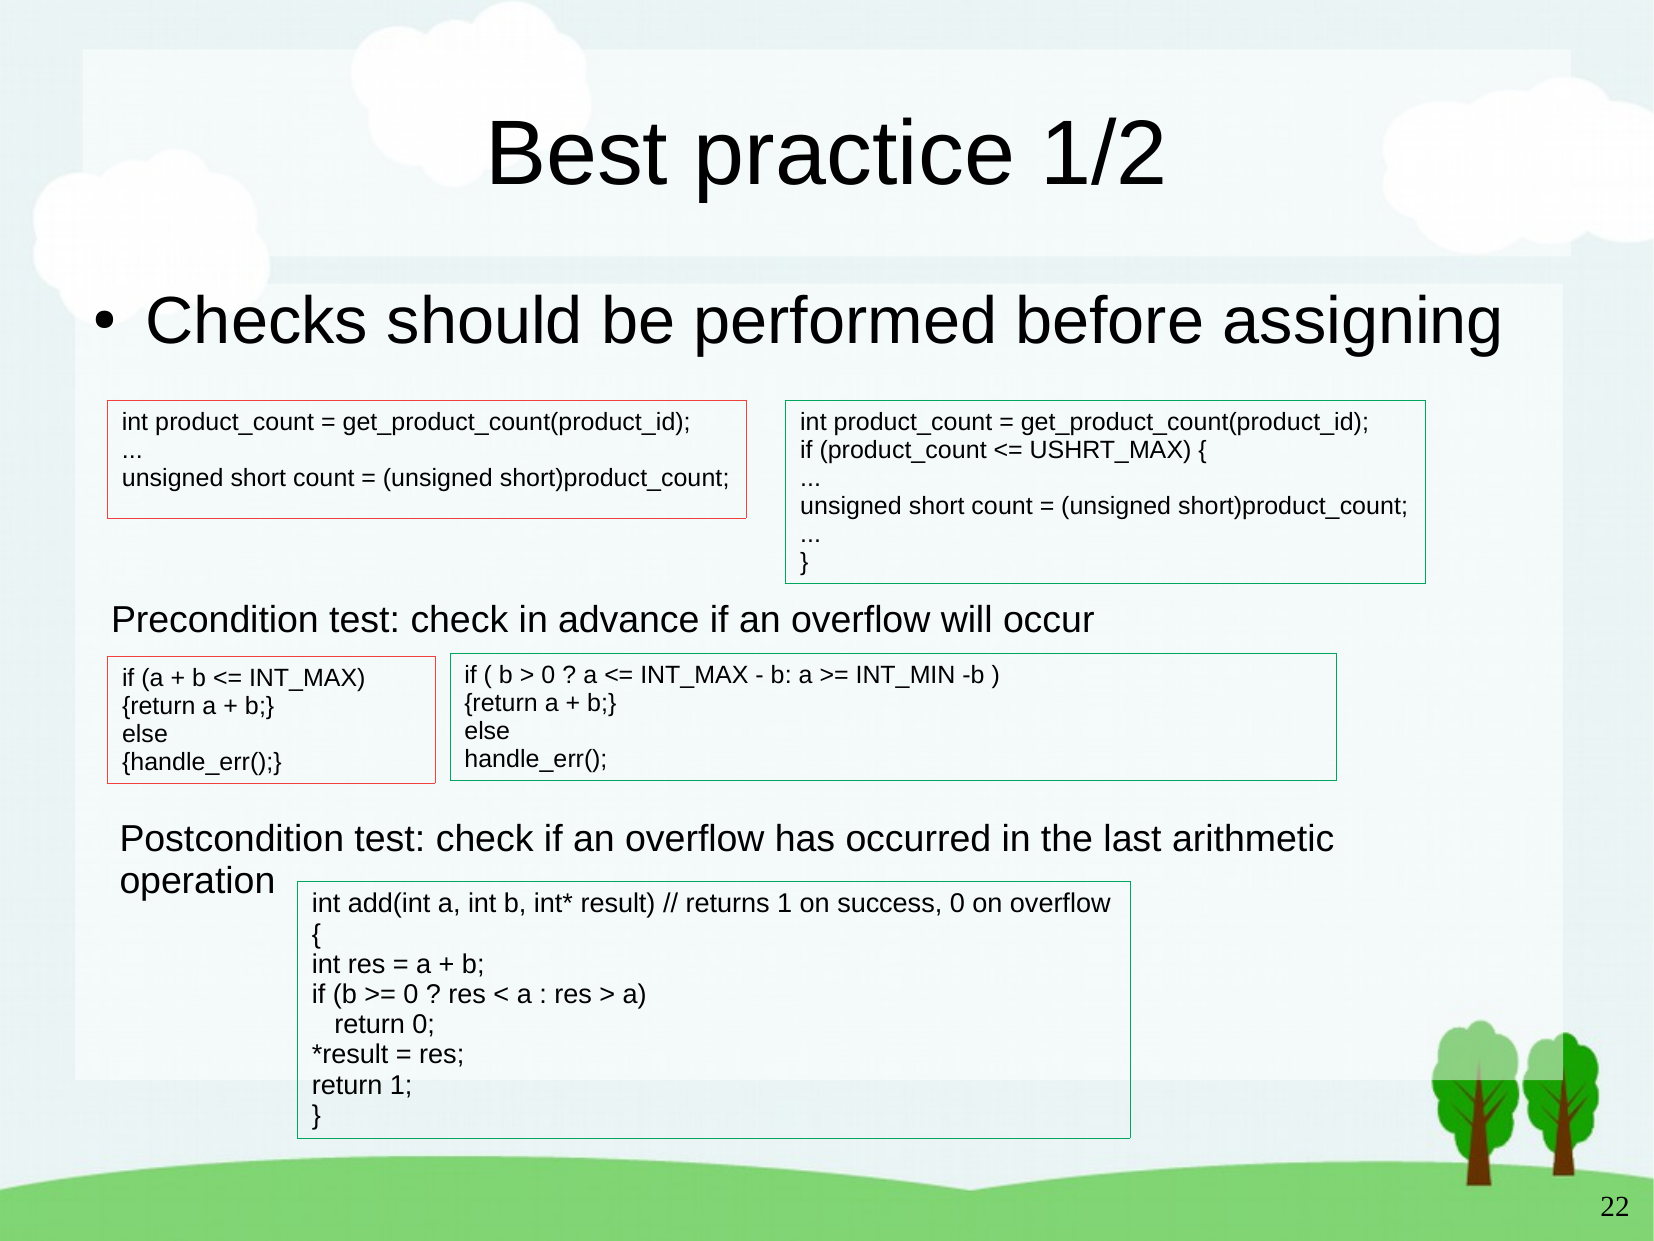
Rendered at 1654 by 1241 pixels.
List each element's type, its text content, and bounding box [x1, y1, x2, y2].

text_box Postcondition test: check if an overflow has occurred in the last arithmetic operation [104, 810, 1351, 909]
table_header if ( b > 0 ? a <= INT_MAX - b: a >= INT_MIN -b ) {return a + b;} else handle_err(); [451, 654, 1336, 780]
list Checks should be performed before assigning [75, 283, 1564, 1081]
text_box Precondition test: check in advance if an overflow will occur [96, 591, 1111, 648]
table_header if (a + b <= INT_MAX) {return a + b;} else {handle_err();} [108, 657, 435, 783]
table_header int product_count = get_product_count(product_id); if (product_count <= USHRT_MAX) { ... unsigned short count = (unsigned short)product_count; ... } [786, 401, 1425, 583]
title Best practice 1/2 [82, 49, 1571, 257]
picture [0, 0, 1654, 1241]
table_header int add(int a, int b, int* result) // returns 1 on success, 0 on overflow { int res = a + b; if (b >= 0 ? res < a : res > a) return 0; *result = res; return 1; } [298, 882, 1130, 1138]
table_header int product_count = get_product_count(product_id); ... unsigned short count = (unsigned short)product_count; [108, 401, 746, 518]
